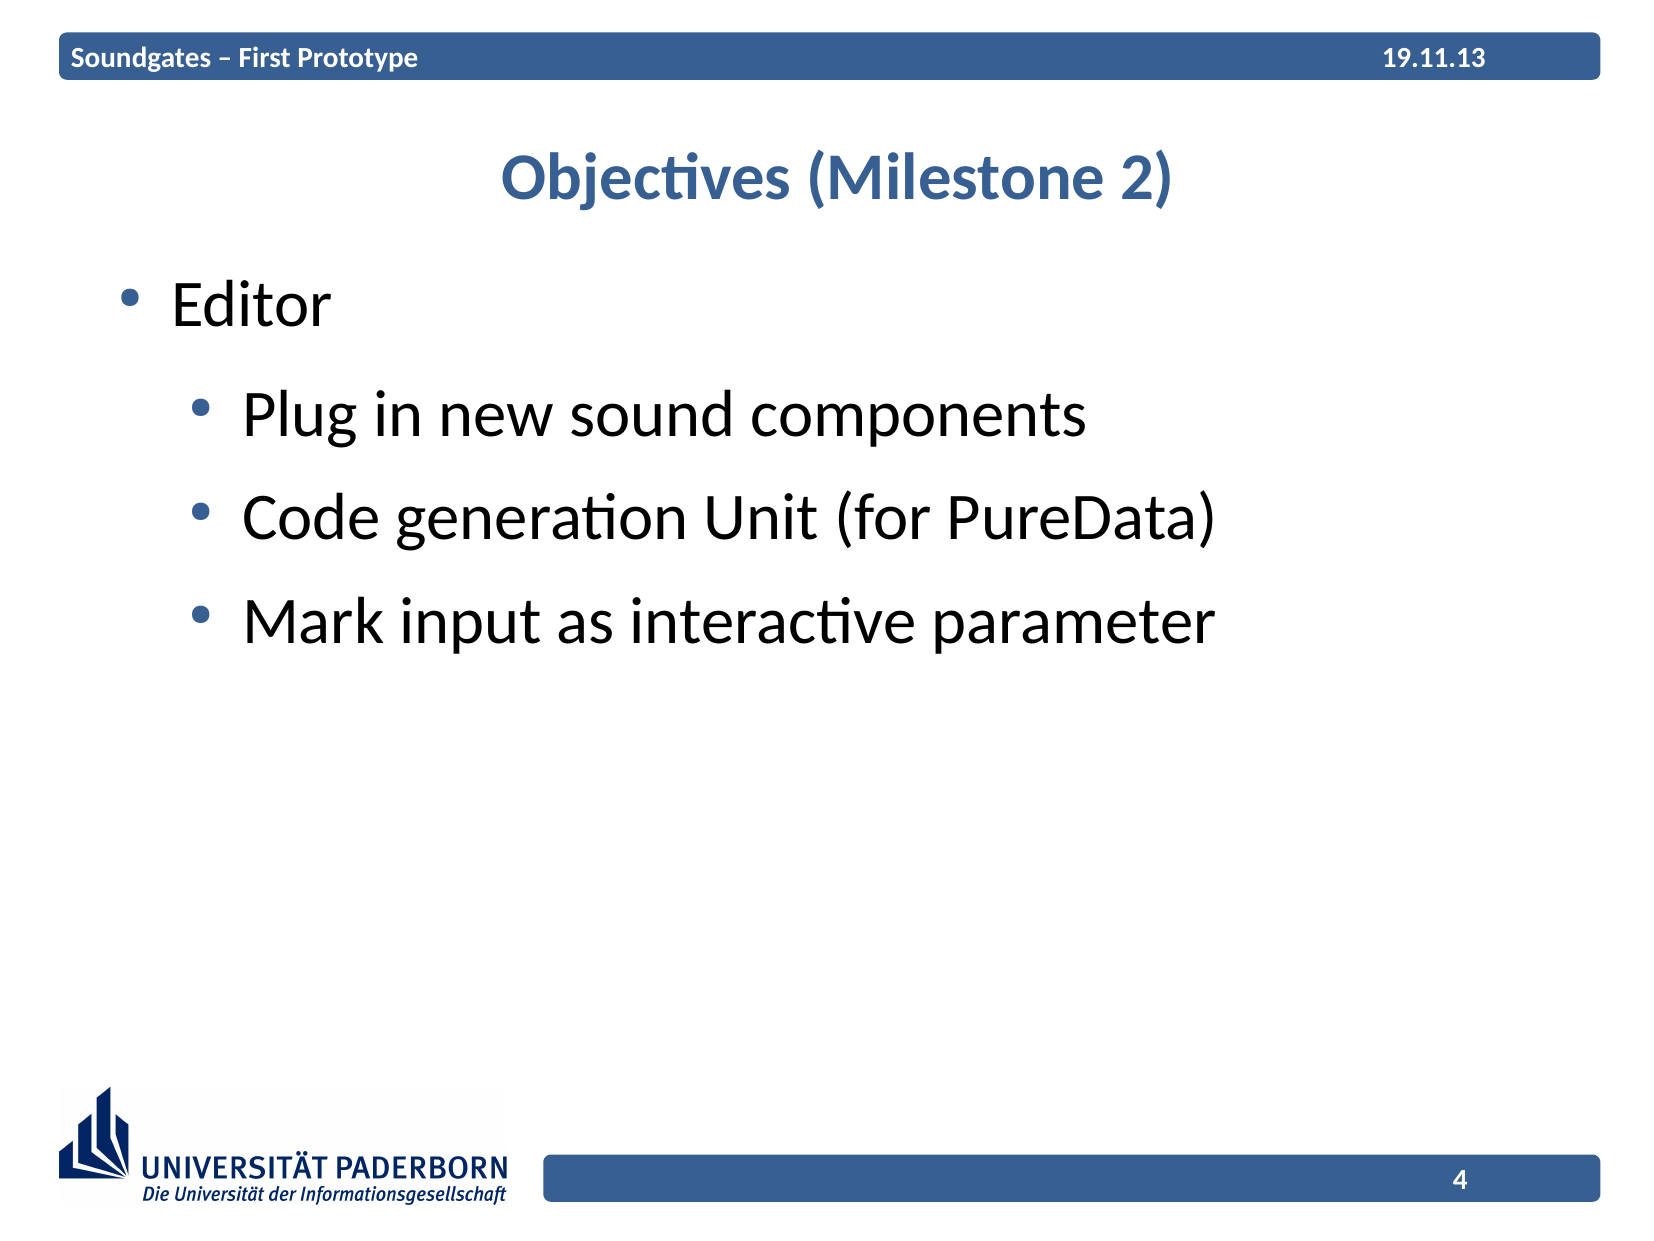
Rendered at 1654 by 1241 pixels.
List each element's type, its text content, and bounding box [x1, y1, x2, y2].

title Objectives (Milestone 2) [82, 121, 1595, 225]
text_box Soundgates – First Prototype [70, 32, 1359, 80]
text_box 19.11.13 [1381, 32, 1583, 80]
text_box <number> [1452, 1154, 1583, 1202]
list Editor Plug in new sound components Code generation Unit (for PureData) Mark input as interactive parameter [82, 259, 1595, 980]
picture [59, 1086, 507, 1205]
